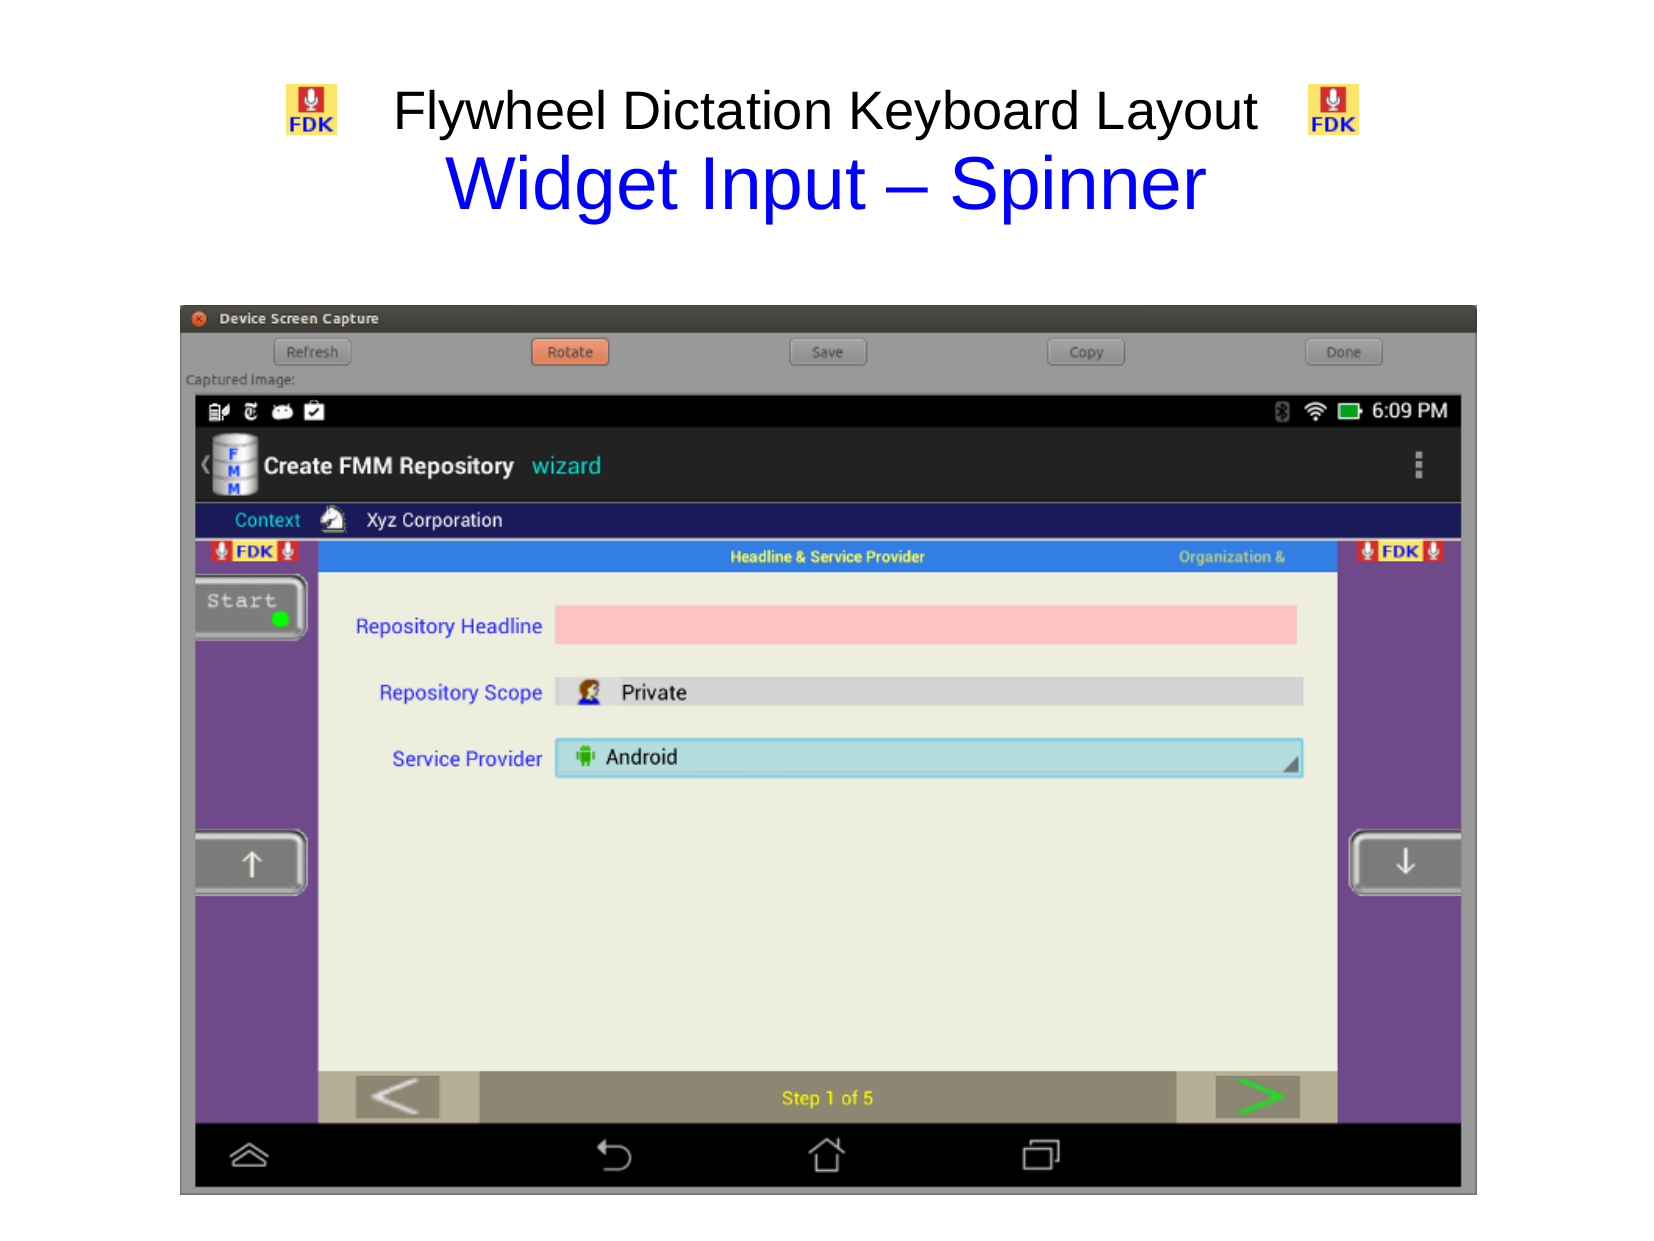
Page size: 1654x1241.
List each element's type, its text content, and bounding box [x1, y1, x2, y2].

picture [286, 84, 337, 136]
picture [1308, 84, 1359, 136]
picture [180, 305, 1477, 1196]
title Flywheel Dictation Keyboard Layout Widget Input – Spinner [82, 49, 1571, 257]
